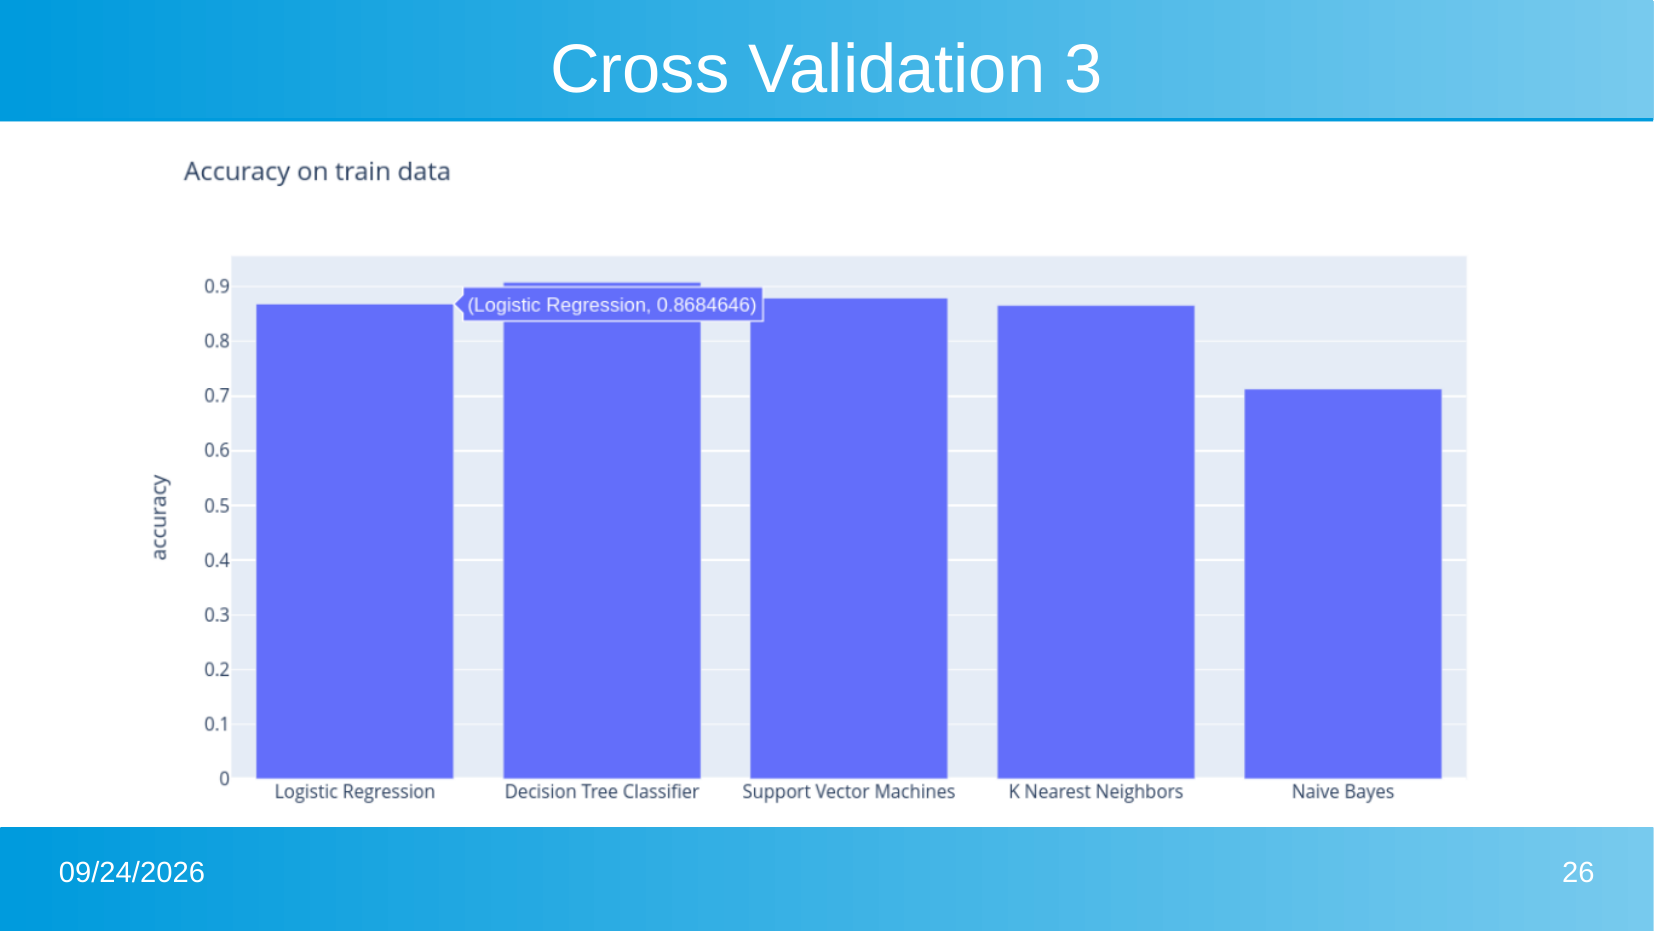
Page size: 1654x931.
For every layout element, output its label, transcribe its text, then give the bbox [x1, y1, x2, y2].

title Cross Validation 3 [59, 29, 1595, 108]
picture [150, 145, 1501, 826]
